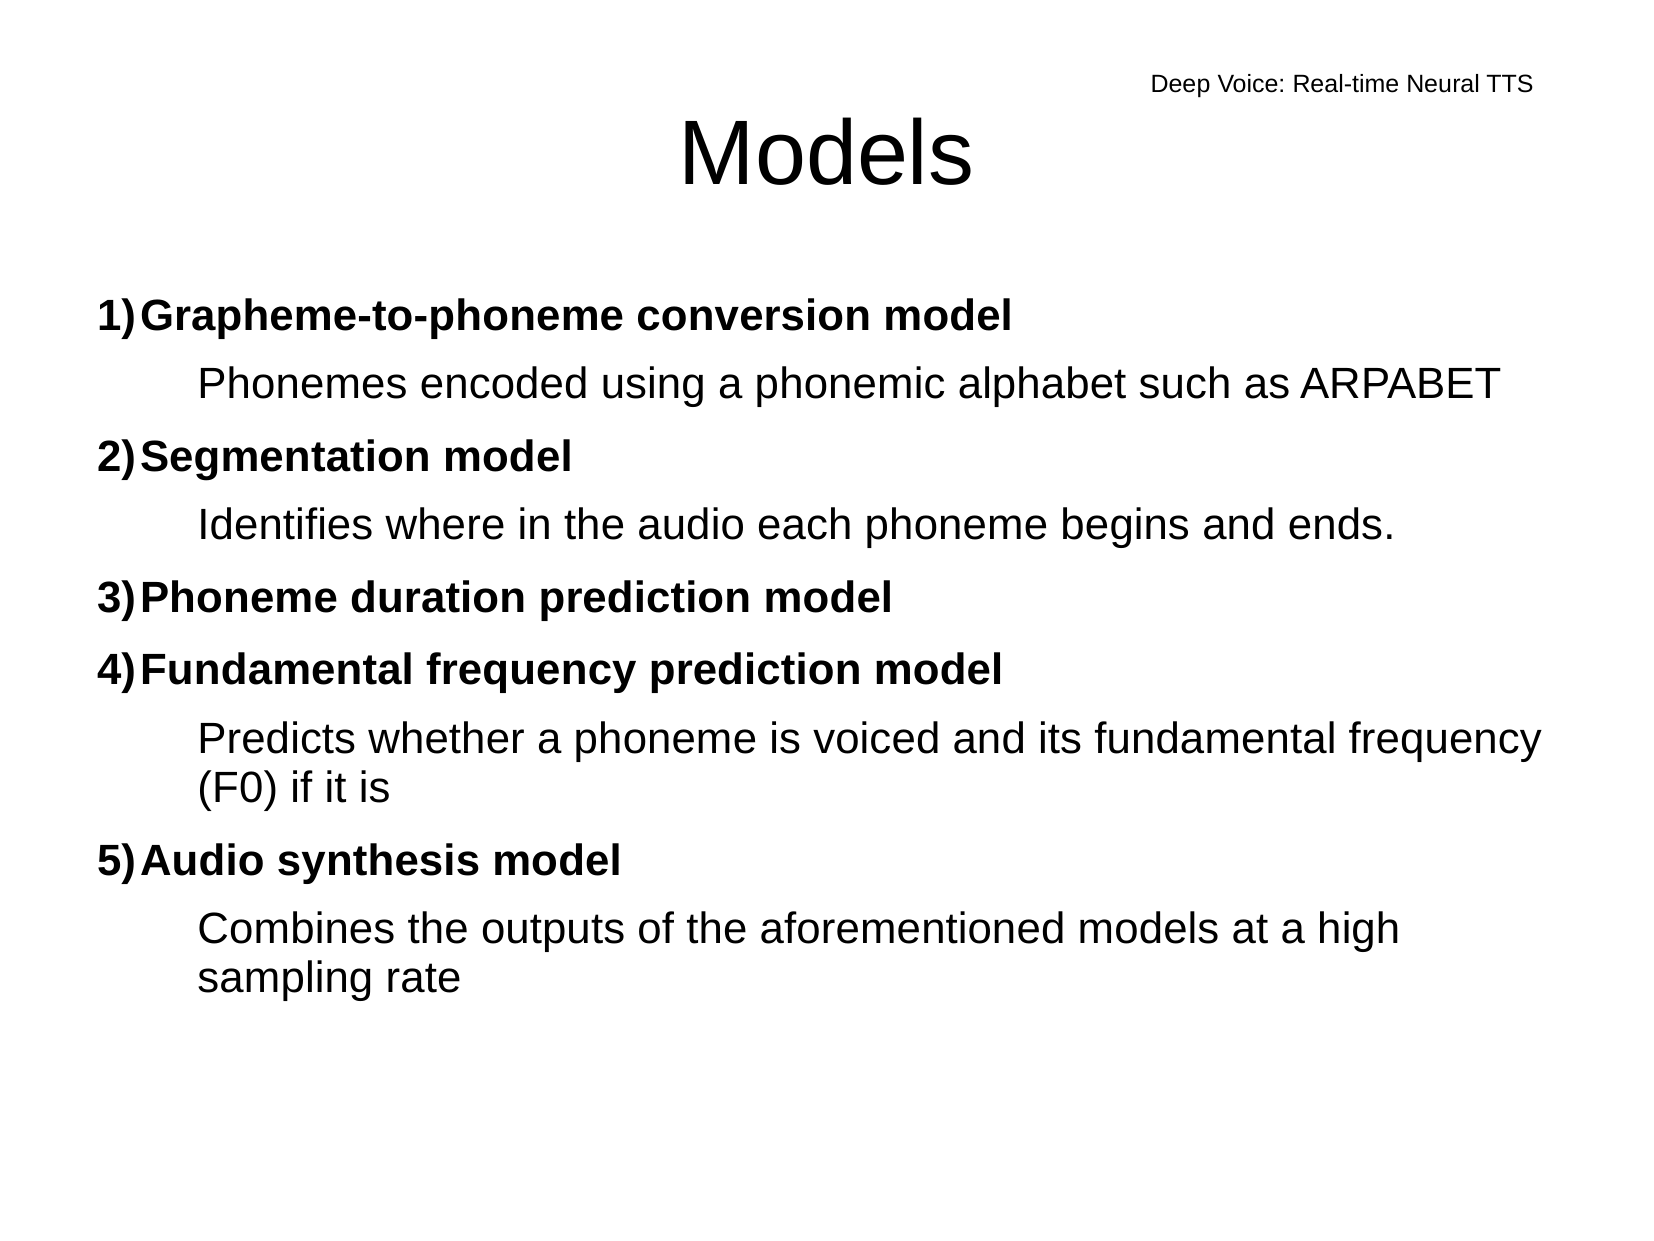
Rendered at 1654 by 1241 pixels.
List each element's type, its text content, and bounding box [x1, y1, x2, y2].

list Grapheme-to-phoneme conversion model Phonemes encoded using a phonemic alphabet such as ARPABET Segmentation model Identifies where in the audio each phoneme begins and ends. Phoneme duration prediction model Fundamental frequency prediction model Predicts whether a phoneme is voiced and its fundamental frequency (F0) if it is Audio synthesis model Combines the outputs of the aforementioned models at a high sampling rate [82, 290, 1571, 1010]
text_box Deep Voice: Real-time Neural TTS [1065, 62, 1621, 106]
title Models [82, 49, 1571, 257]
